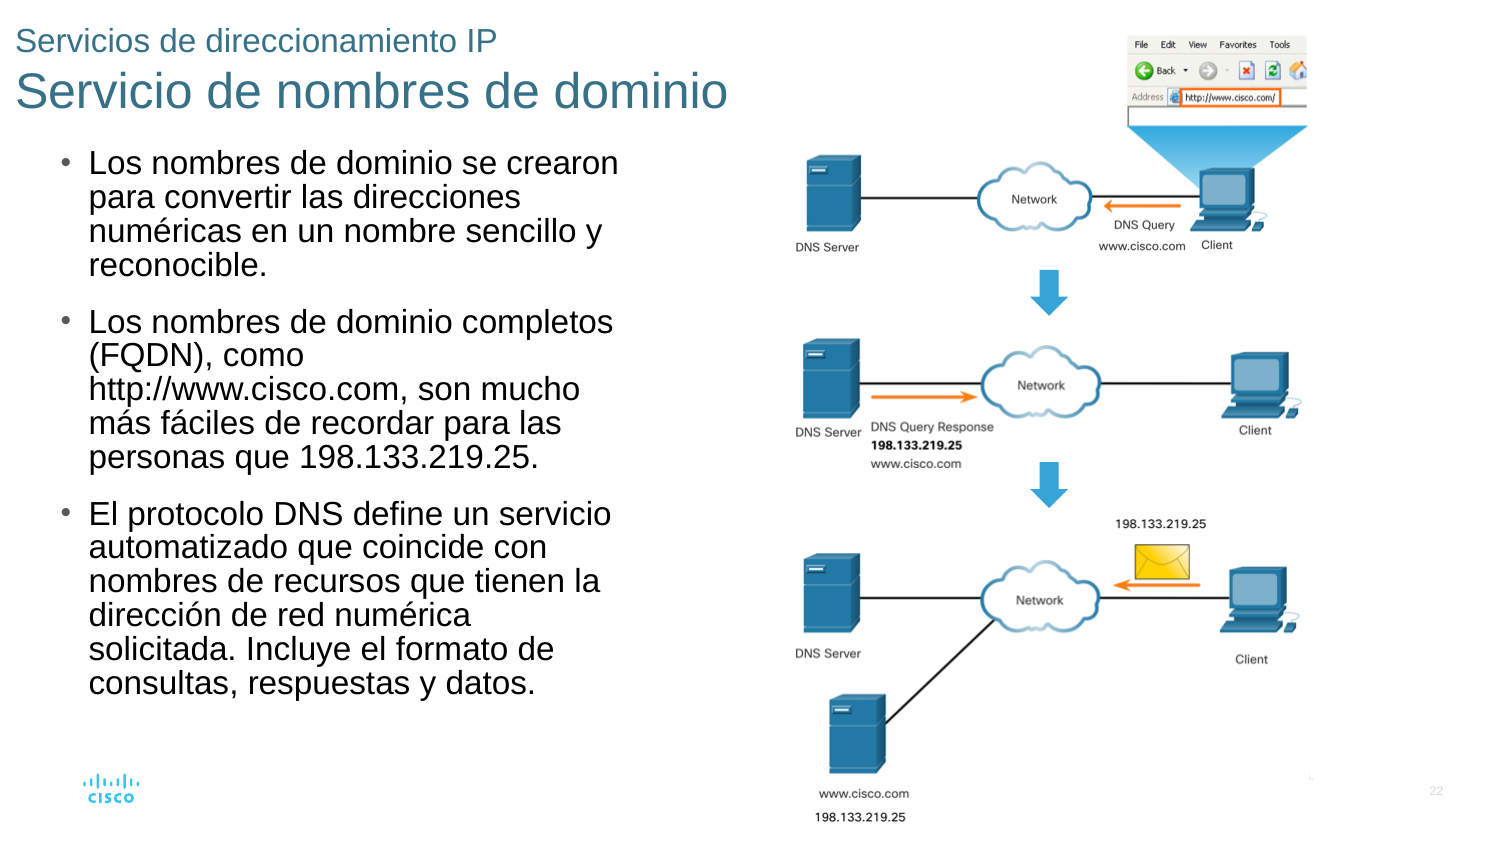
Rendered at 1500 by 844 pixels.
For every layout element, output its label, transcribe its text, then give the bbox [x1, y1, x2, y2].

picture [790, 517, 1309, 825]
text_box [1030, 462, 1069, 509]
list Los nombres de dominio se crearon para convertir las direcciones numéricas en un nombre sencillo y reconocible. Los nombres de dominio completos (FQDN), como http://www.cisco.com, son mucho más fáciles de recordar para las personas que 198.133.219.25. El protocolo DNS define un servicio automatizado que coincide con nombres de recursos que tienen la dirección de red numérica solicitada. Incluye el formato de consultas, respuestas y datos. [45, 140, 653, 708]
title Servicios de direccionamiento IP Servicio de nombres de dominio [0, 6, 750, 131]
picture [794, 322, 1310, 474]
picture [794, 27, 1310, 270]
text_box [1030, 269, 1069, 316]
